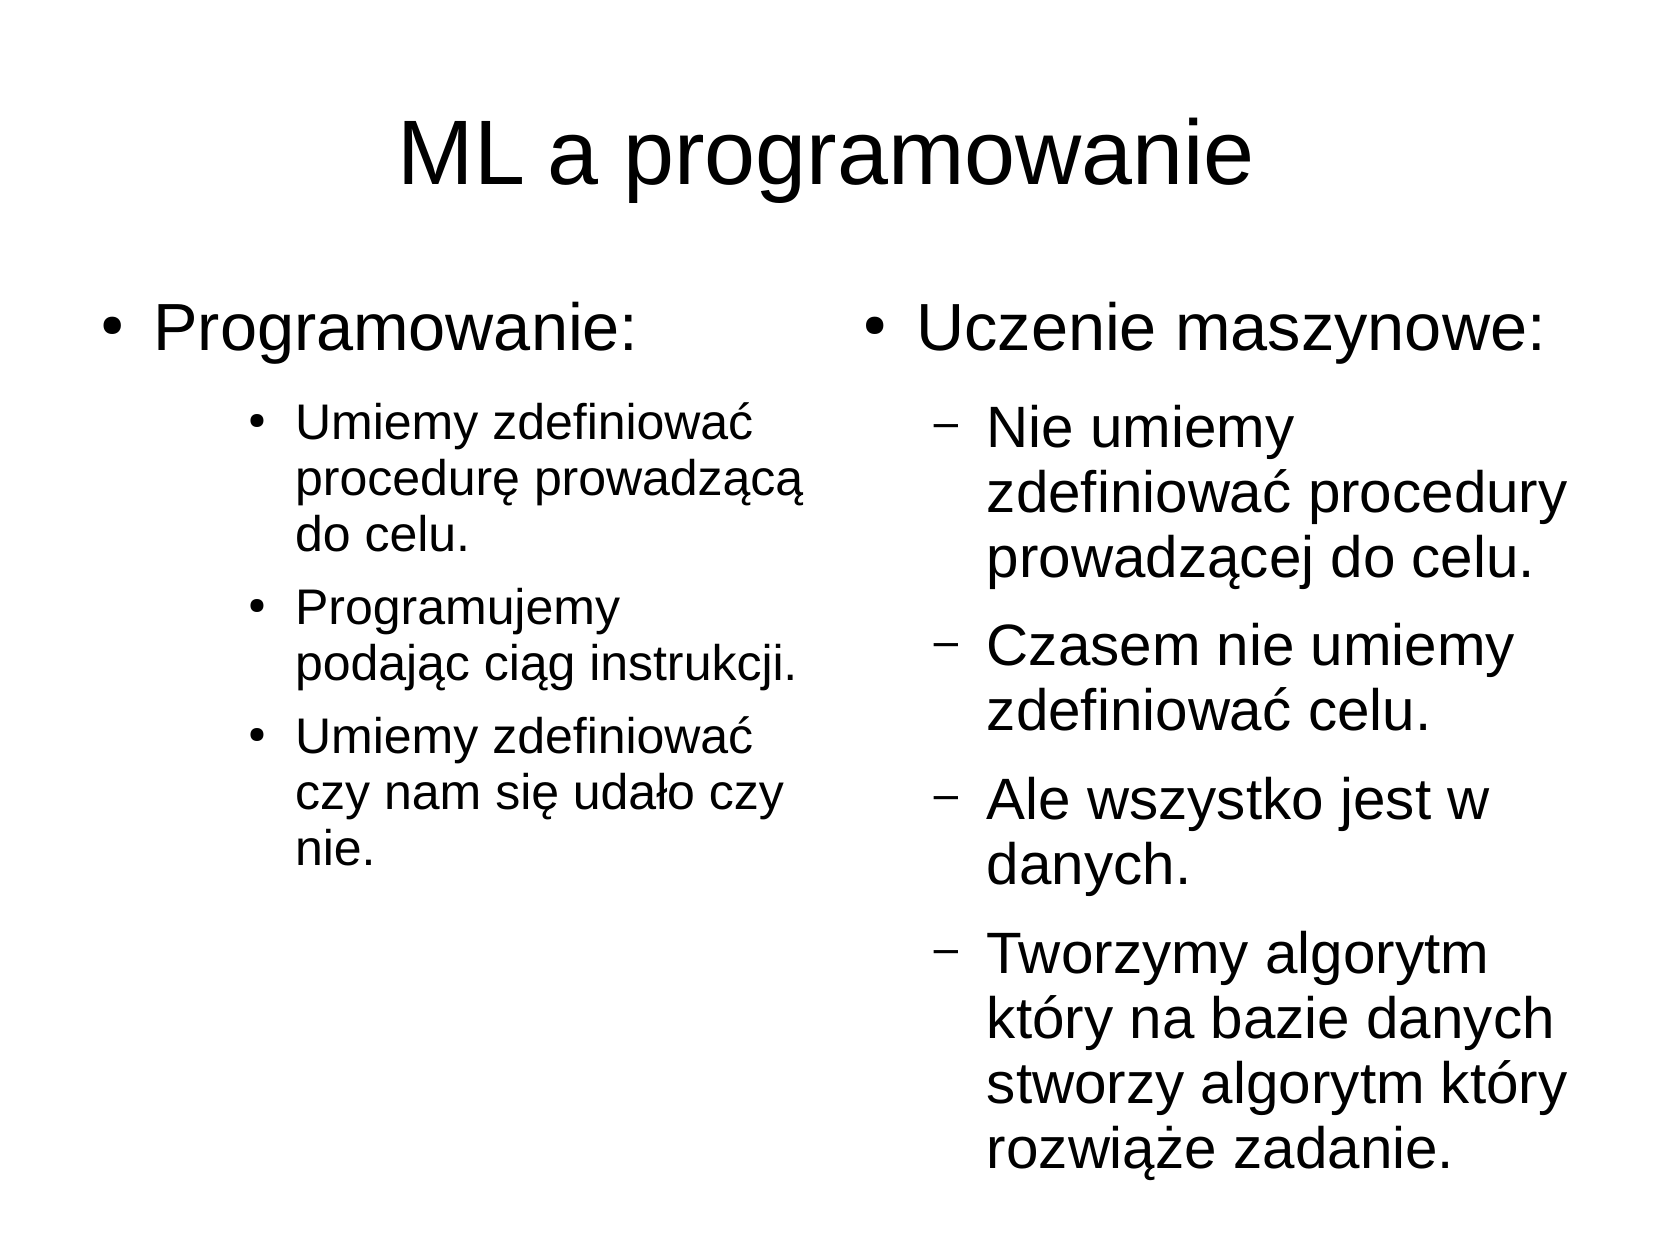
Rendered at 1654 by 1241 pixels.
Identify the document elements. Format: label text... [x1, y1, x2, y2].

list Uczenie maszynowe: Nie umiemy zdefiniować procedury prowadzącej do celu. Czasem nie umiemy zdefiniować celu. Ale wszystko jest w danych. Tworzymy algorytm który na bazie danych stworzy algorytm który rozwiąże zadanie. [845, 290, 1572, 1178]
list Programowanie: Umiemy zdefiniować procedurę prowadzącą do celu. Programujemy podając ciąg instrukcji. Umiemy zdefiniować czy nam się udało czy nie. [82, 290, 809, 1109]
title ML a programowanie [82, 49, 1571, 257]
